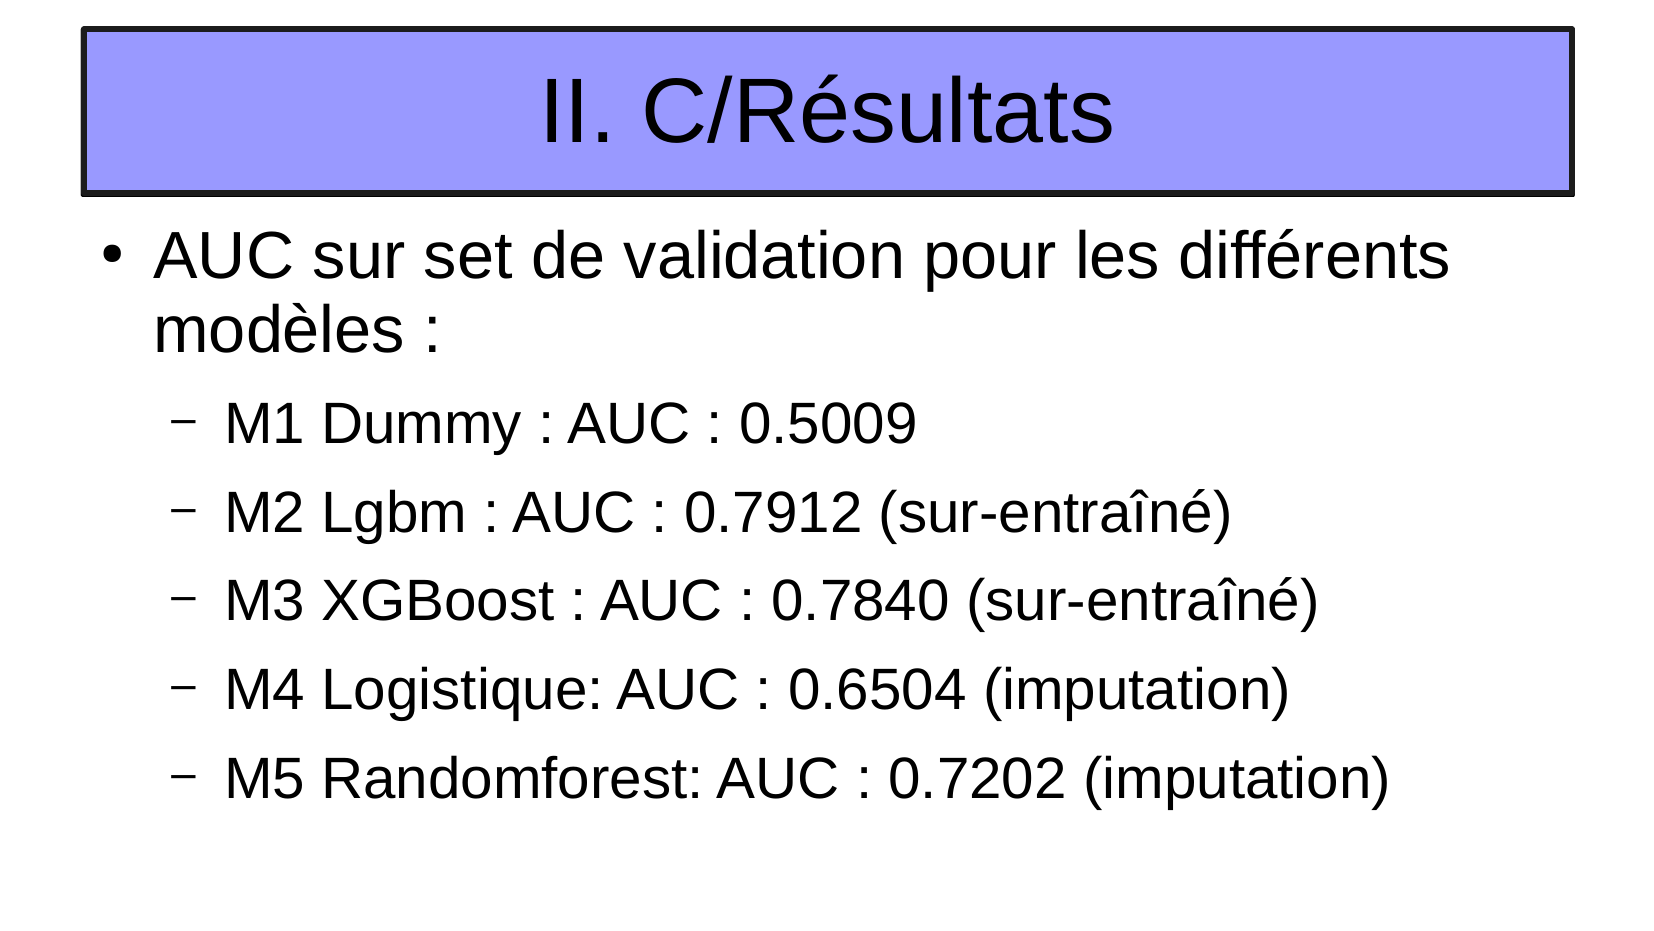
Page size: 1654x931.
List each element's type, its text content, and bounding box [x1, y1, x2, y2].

list AUC sur set de validation pour les différents modèles : M1 Dummy : AUC : 0.5009 M2 Lgbm : AUC : 0.7912 (sur-entraîné) M3 XGBoost : AUC : 0.7840 (sur-entraîné) M4 Logistique: AUC : 0.6504 (imputation) M5 Randomforest: AUC : 0.7202 (imputation) [82, 217, 1571, 851]
title II. C/Résultats [83, 29, 1572, 194]
